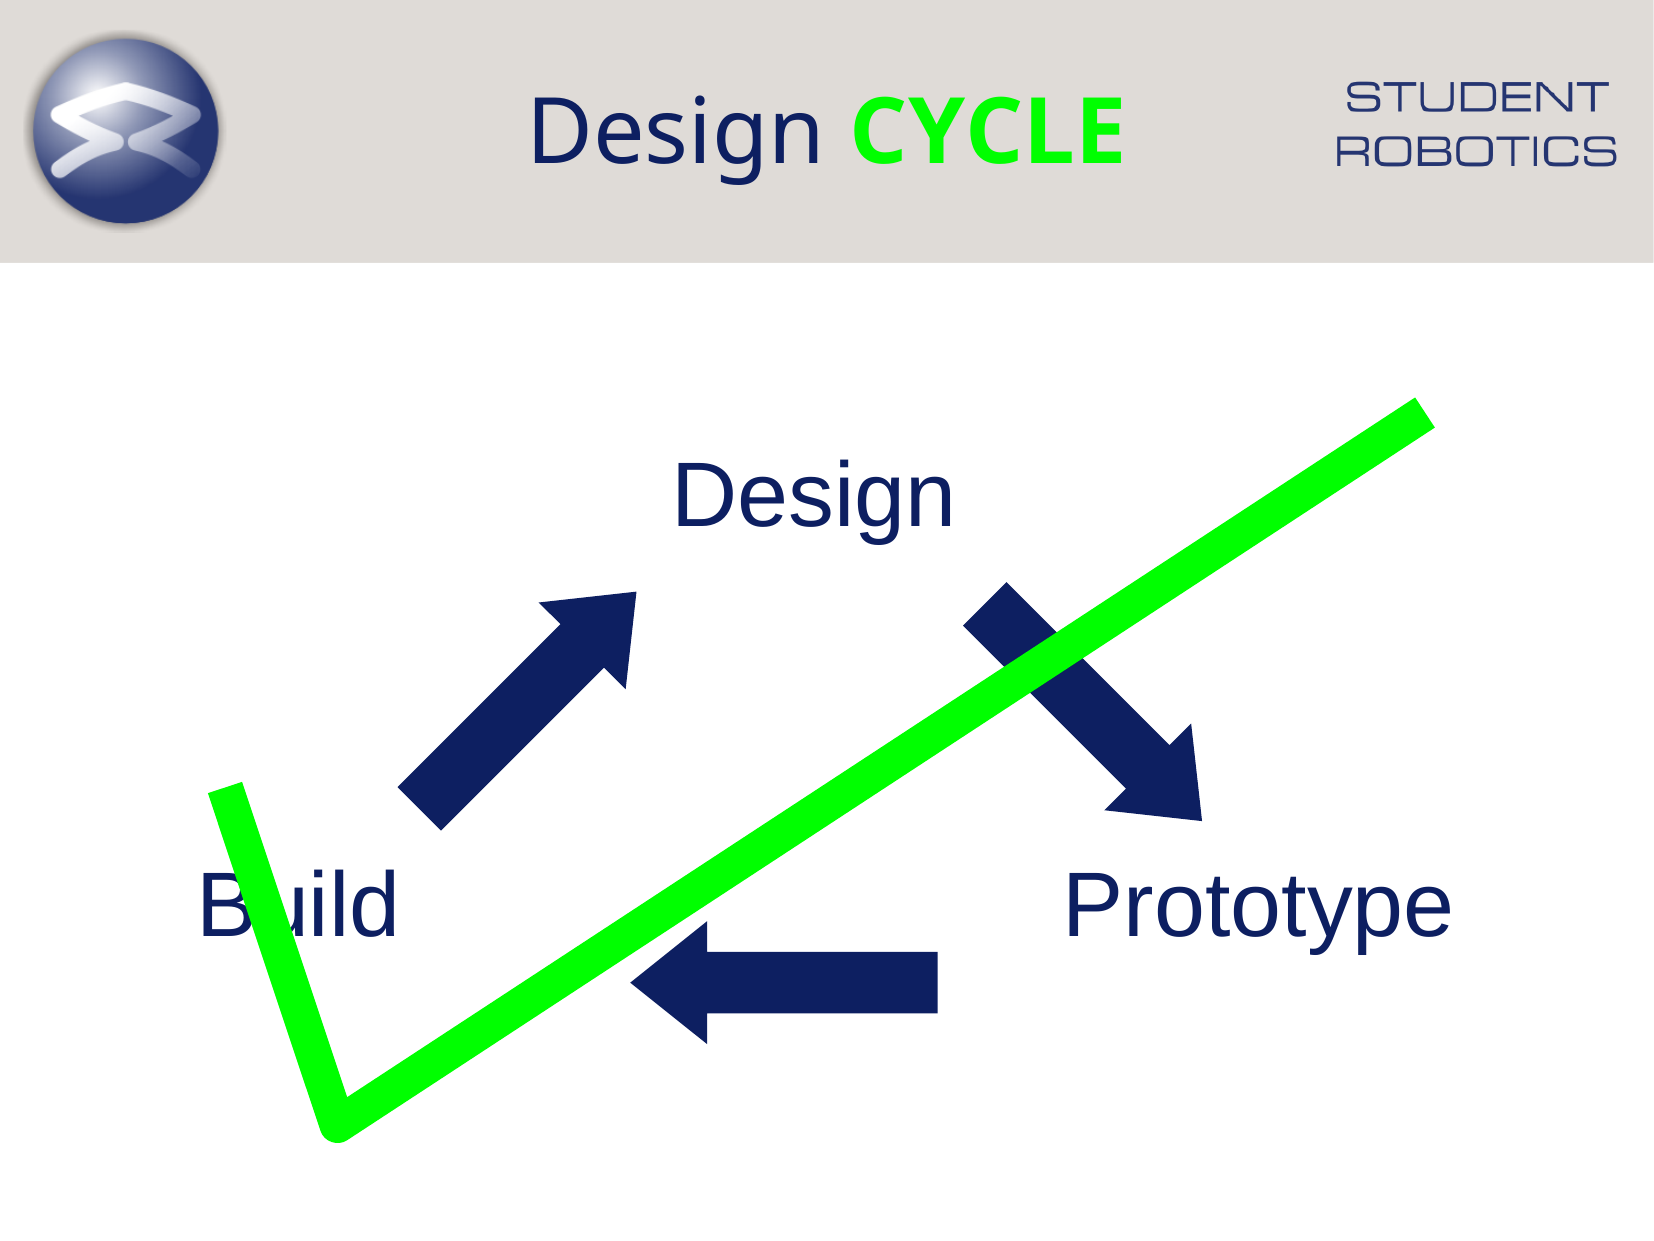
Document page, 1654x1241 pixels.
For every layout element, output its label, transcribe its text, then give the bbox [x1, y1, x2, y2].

picture [9, 19, 82, 245]
text_box [963, 582, 1203, 822]
picture [1332, 68, 1633, 174]
subtitle Design Build Prototype [82, 290, 1571, 1109]
text_box [630, 921, 938, 1045]
text_box [397, 591, 637, 831]
text_box [0, 0, 1654, 263]
title Design CYCLE [82, 0, 1571, 257]
